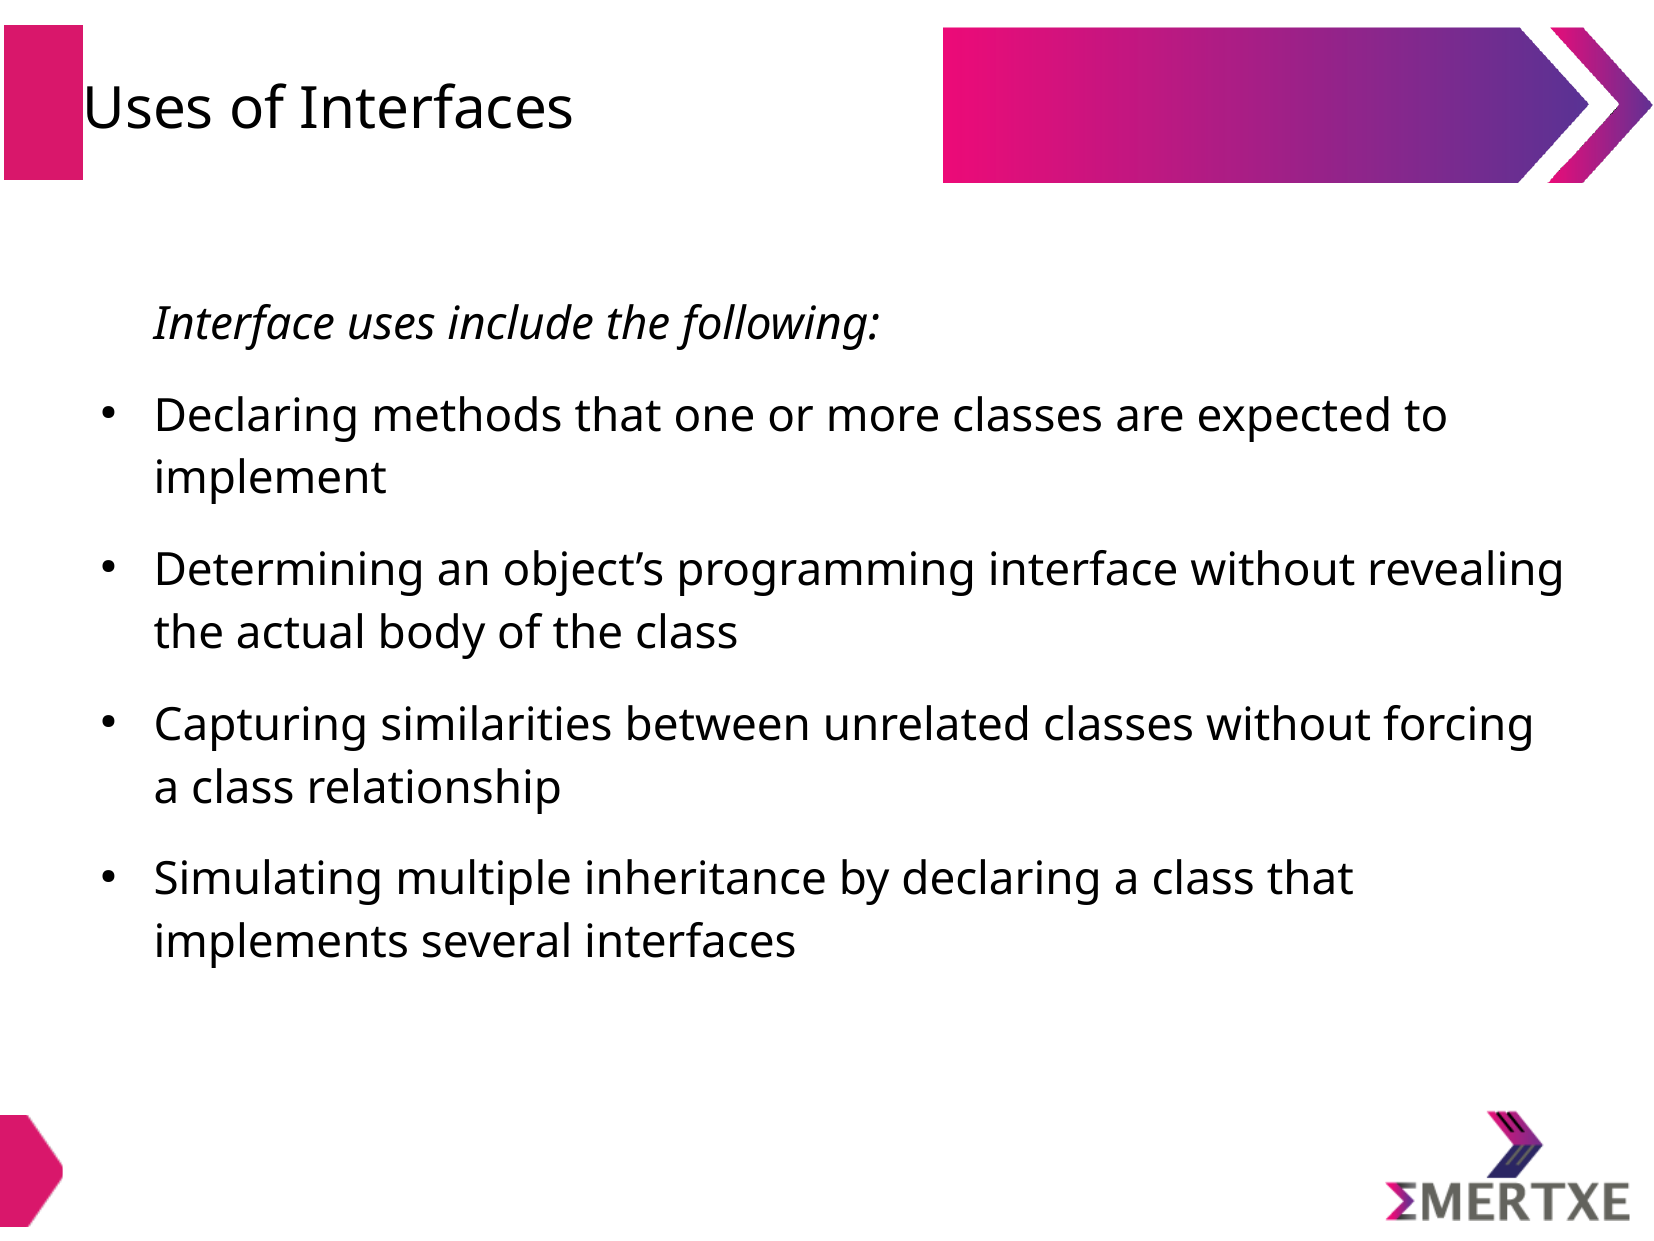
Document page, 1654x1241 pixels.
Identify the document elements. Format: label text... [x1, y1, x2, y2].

list Interface uses include the following: Declaring methods that one or more classes are expected to implement Determining an object’s programming interface without revealing the actual body of the class Capturing similarities between unrelated classes without forcing a class relationship Simulating multiple inheritance by declaring a class that implements several interfaces [82, 290, 1571, 1010]
picture [1571, 27, 1653, 183]
title Uses of Interfaces [82, 2, 1571, 210]
picture [1385, 1107, 1631, 1221]
